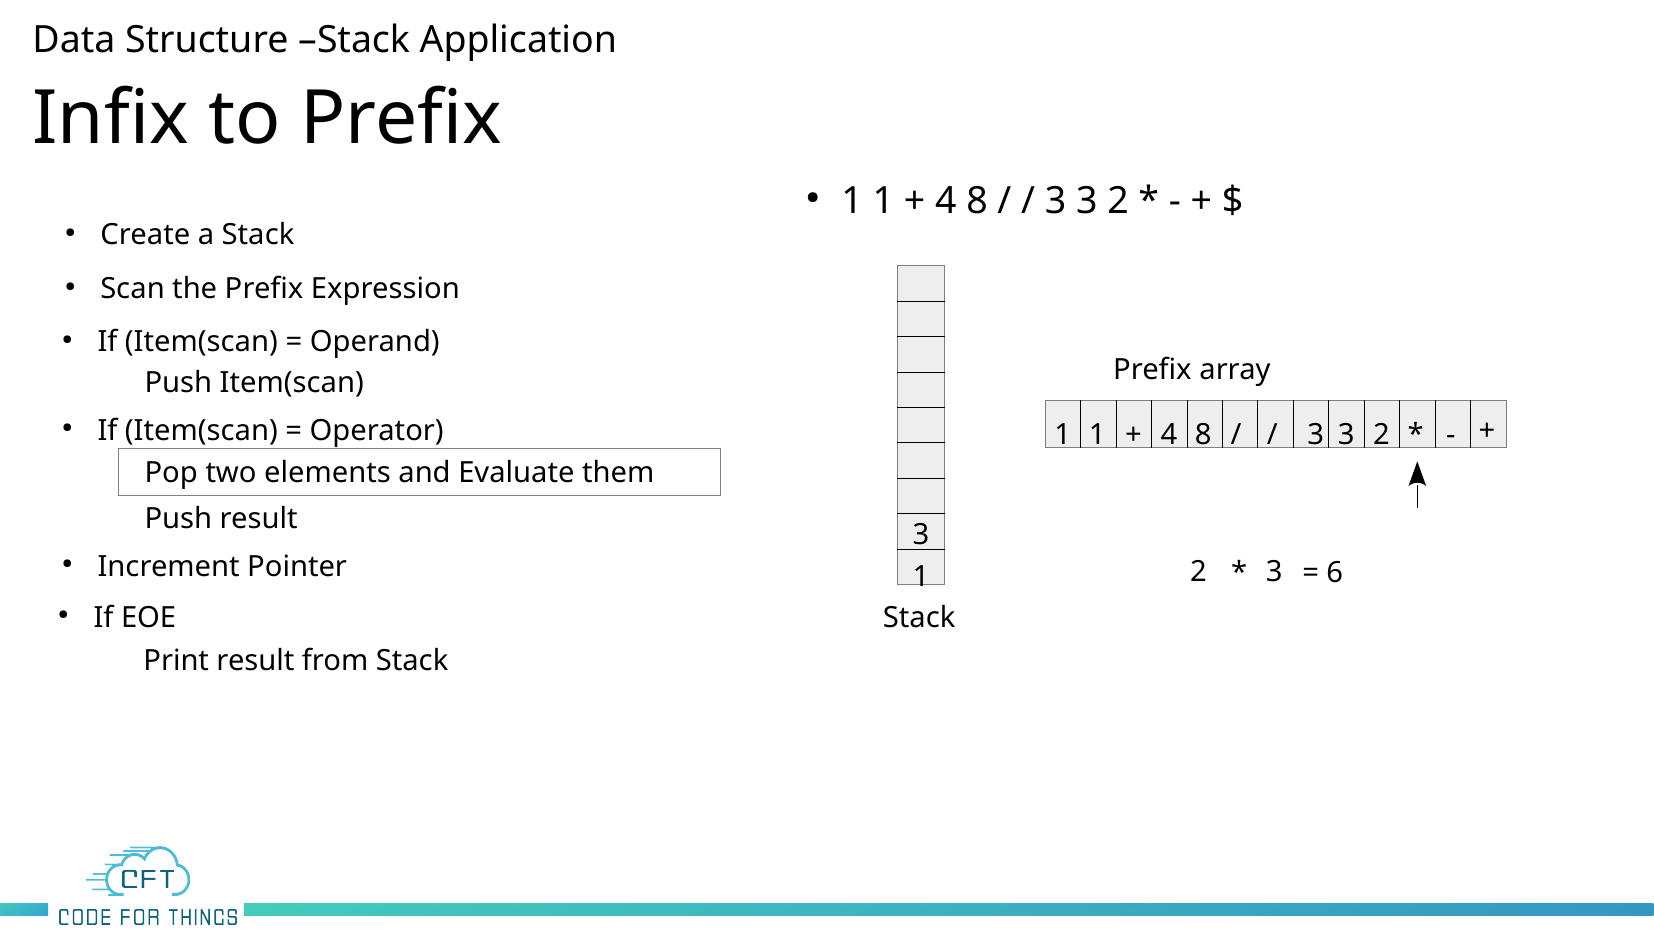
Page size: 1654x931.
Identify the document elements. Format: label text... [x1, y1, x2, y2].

text_box [709, 448, 721, 496]
text_box 8 [1180, 406, 1229, 456]
title Data Structure –Stack Application Infix to Prefix [32, 12, 1536, 166]
text_box [897, 479, 945, 506]
text_box [897, 443, 945, 478]
text_box [1223, 400, 1257, 406]
text_box [1365, 400, 1399, 406]
text_box If (Item(scan) = Operator) [47, 401, 496, 461]
text_box [1081, 400, 1116, 406]
text_box - [1431, 406, 1472, 456]
text_box Print result from Stack [93, 631, 615, 691]
text_box 1 1 + 4 8 / / 3 3 2 * - + $ [791, 165, 1377, 225]
text_box Increment Pointer [47, 537, 621, 597]
text_box / [1252, 406, 1292, 456]
text_box [1436, 400, 1470, 406]
text_box 1 [1039, 406, 1074, 456]
text_box [1188, 400, 1222, 406]
text_box * [1216, 543, 1261, 593]
text_box Create a Stack [50, 206, 355, 266]
text_box If (Item(scan) = Operand) [47, 312, 491, 373]
text_box [897, 302, 945, 336]
text_box [897, 265, 945, 301]
text_box Push result [94, 490, 426, 550]
text_box 1 [897, 556, 946, 597]
text_box If EOE [43, 588, 375, 638]
text_box [897, 408, 945, 442]
text_box [1294, 400, 1328, 406]
text_box = 6 [1287, 543, 1382, 593]
picture [59, 846, 237, 925]
text_box [1400, 400, 1435, 406]
text_box + [1463, 402, 1518, 452]
text_box Stack [868, 588, 979, 638]
text_box [1329, 400, 1364, 406]
text_box 2 [1372, 406, 1407, 456]
text_box [897, 373, 945, 407]
text_box 1 [1074, 406, 1123, 456]
text_box Prefix array [1098, 341, 1312, 391]
text_box 3 [1292, 406, 1341, 456]
text_box [1117, 400, 1151, 406]
text_box / [1229, 406, 1252, 456]
text_box [1258, 400, 1293, 406]
text_box [897, 337, 945, 372]
text_box Pop two elements and Evaluate them [94, 443, 709, 502]
text_box [1152, 400, 1187, 406]
text_box 3 [897, 506, 946, 556]
text_box + [1123, 406, 1145, 456]
text_box 3 [1261, 543, 1287, 593]
text_box * [1407, 406, 1431, 456]
text_box [1045, 400, 1080, 406]
text_box 3 [1341, 406, 1372, 456]
text_box 4 [1145, 406, 1180, 456]
text_box Push Item(scan) [94, 373, 426, 401]
text_box Scan the Prefix Expression [50, 259, 537, 319]
text_box 2 [1175, 543, 1216, 593]
